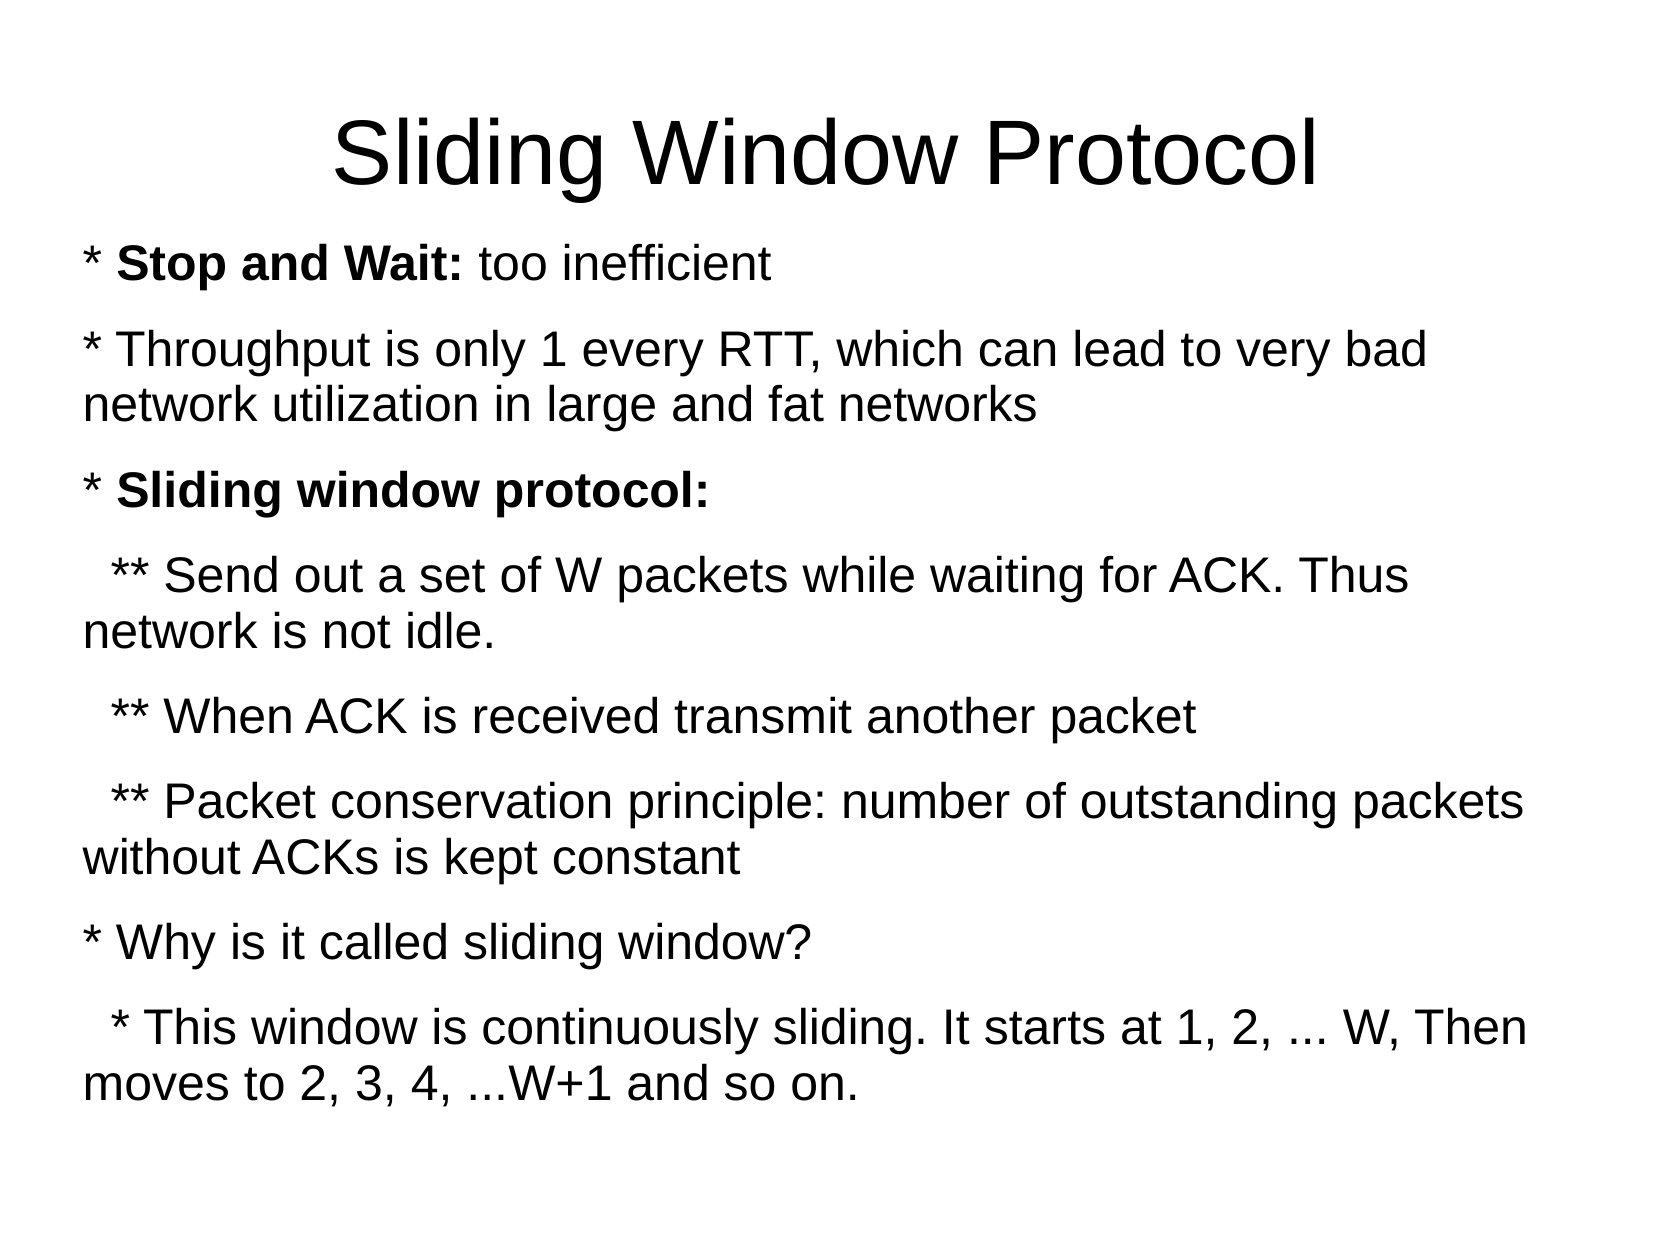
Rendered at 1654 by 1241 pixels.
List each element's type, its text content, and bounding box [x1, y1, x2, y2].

list * Stop and Wait: too inefficient * Throughput is only 1 every RTT, which can lead to very bad network utilization in large and fat networks * Sliding window protocol: ** Send out a set of W packets while waiting for ACK. Thus network is not idle. ** When ACK is received transmit another packet ** Packet conservation principle: number of outstanding packets without ACKs is kept constant * Why is it called sliding window? * This window is continuously sliding. It starts at 1, 2, ... W, Then moves to 2, 3, 4, ...W+1 and so on. [82, 235, 1571, 1156]
title Sliding Window Protocol [82, 49, 1571, 235]
